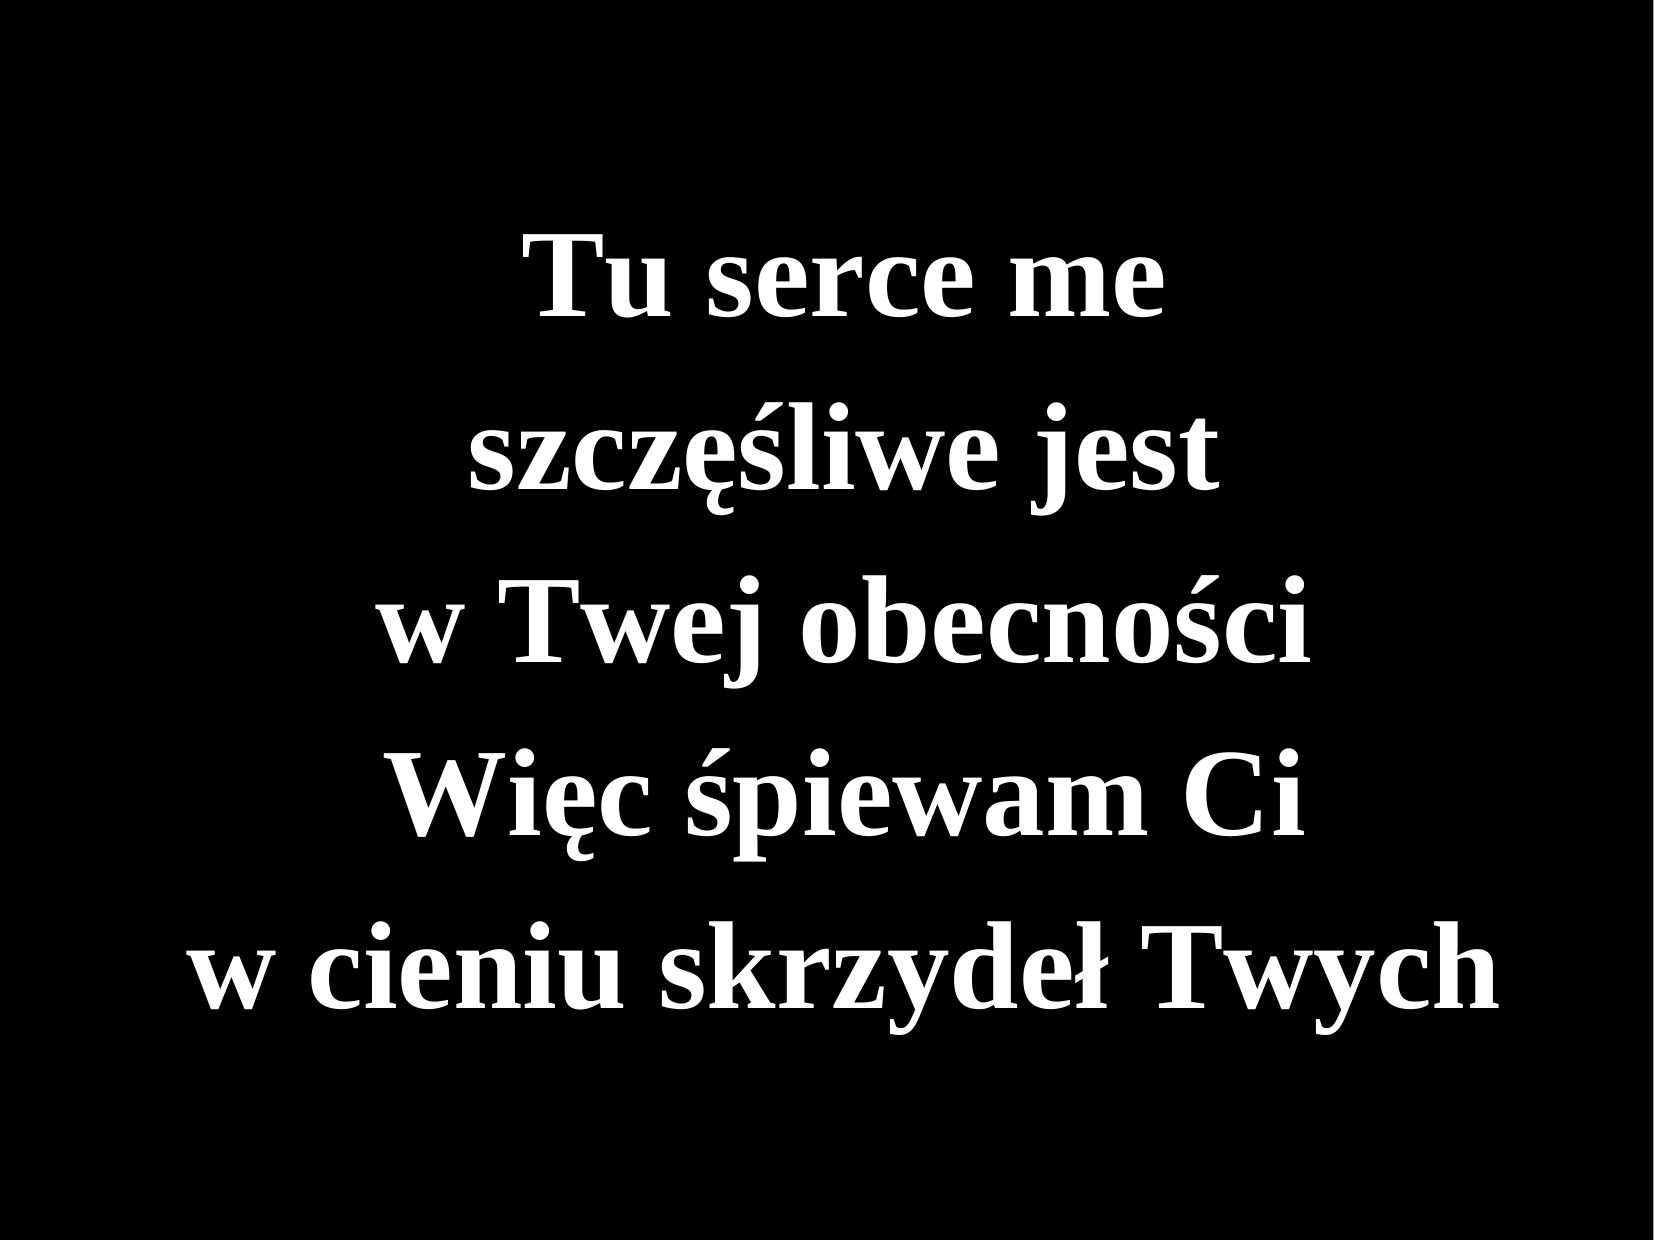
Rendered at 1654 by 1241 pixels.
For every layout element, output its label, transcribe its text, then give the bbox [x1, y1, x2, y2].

subtitle Tu serce me ppp szczęśliwe jest ppp w Twej obecności ppp Więc śpiewam Ci ppp w cieniu skrzydeł Twych [0, 0, 1654, 1241]
